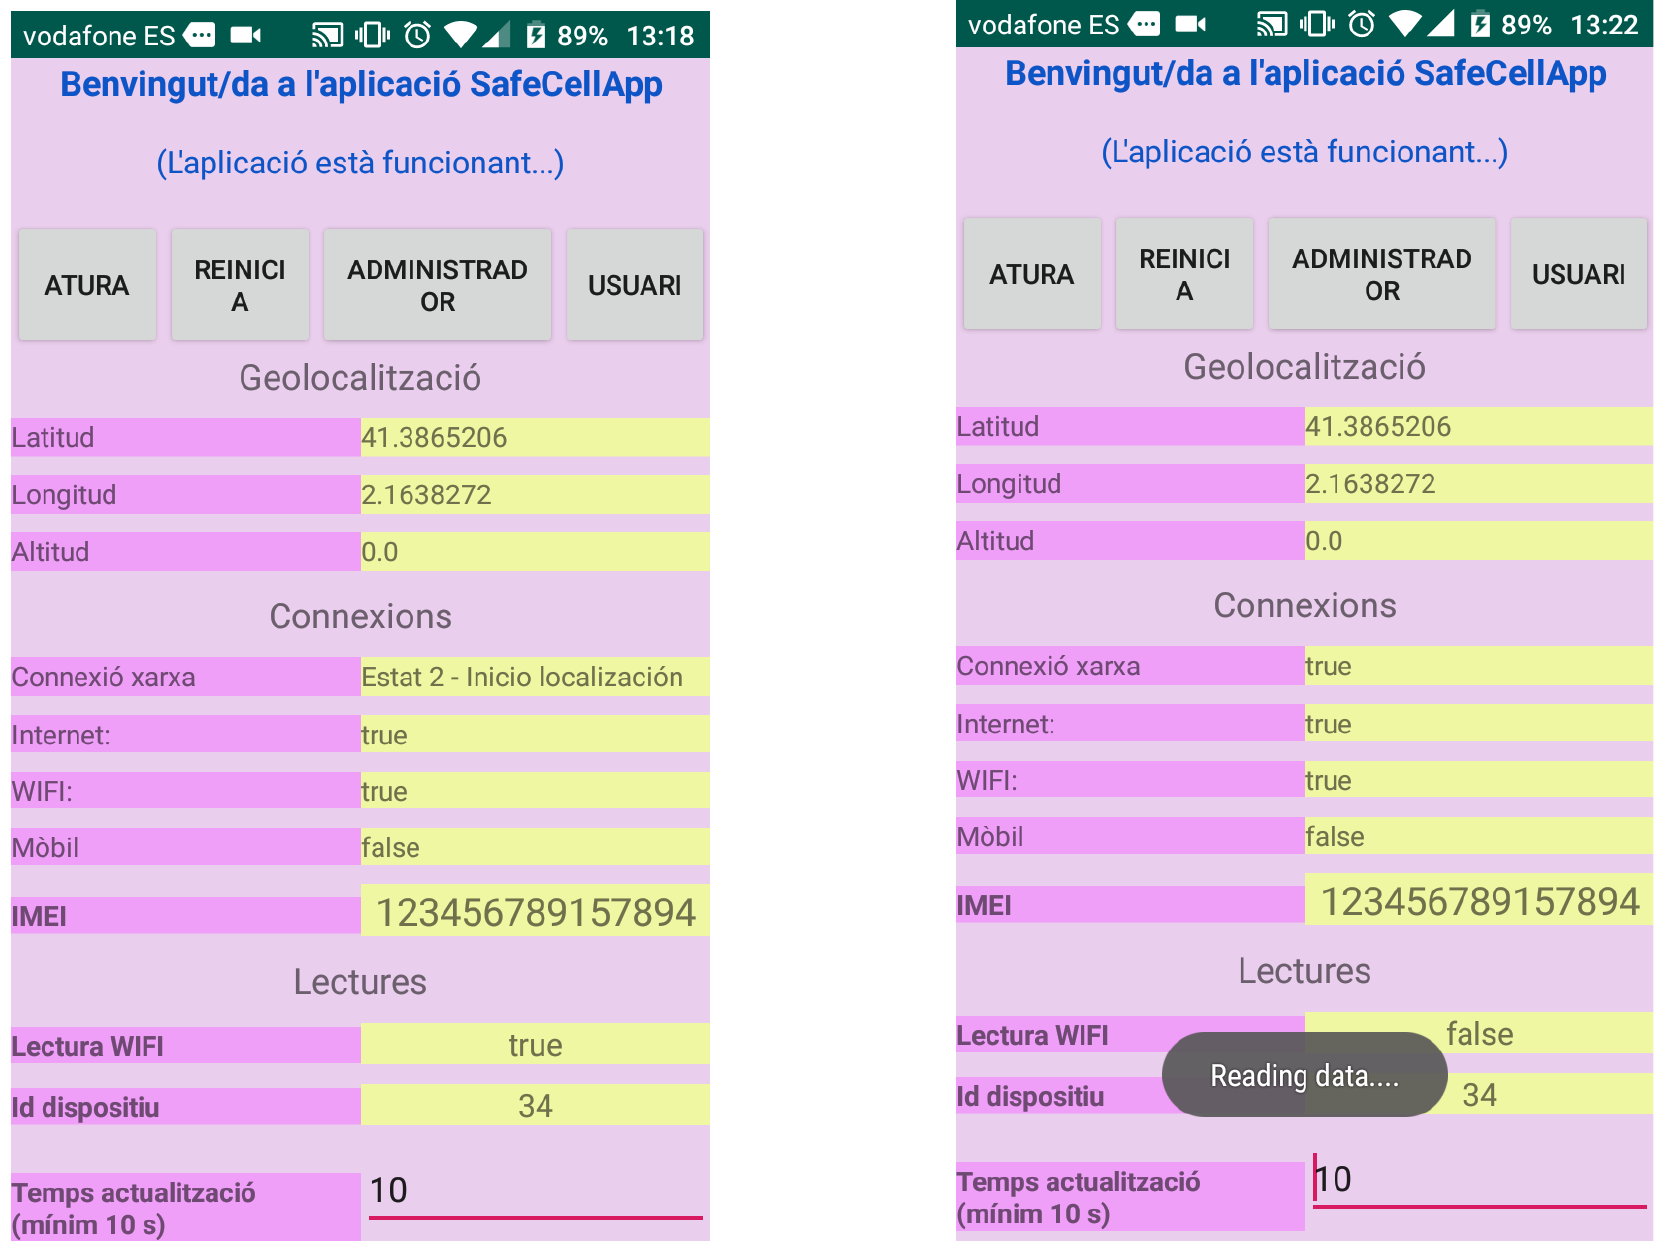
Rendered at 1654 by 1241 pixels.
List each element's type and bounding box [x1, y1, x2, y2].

picture [956, 0, 1654, 1241]
picture [11, 11, 710, 1241]
